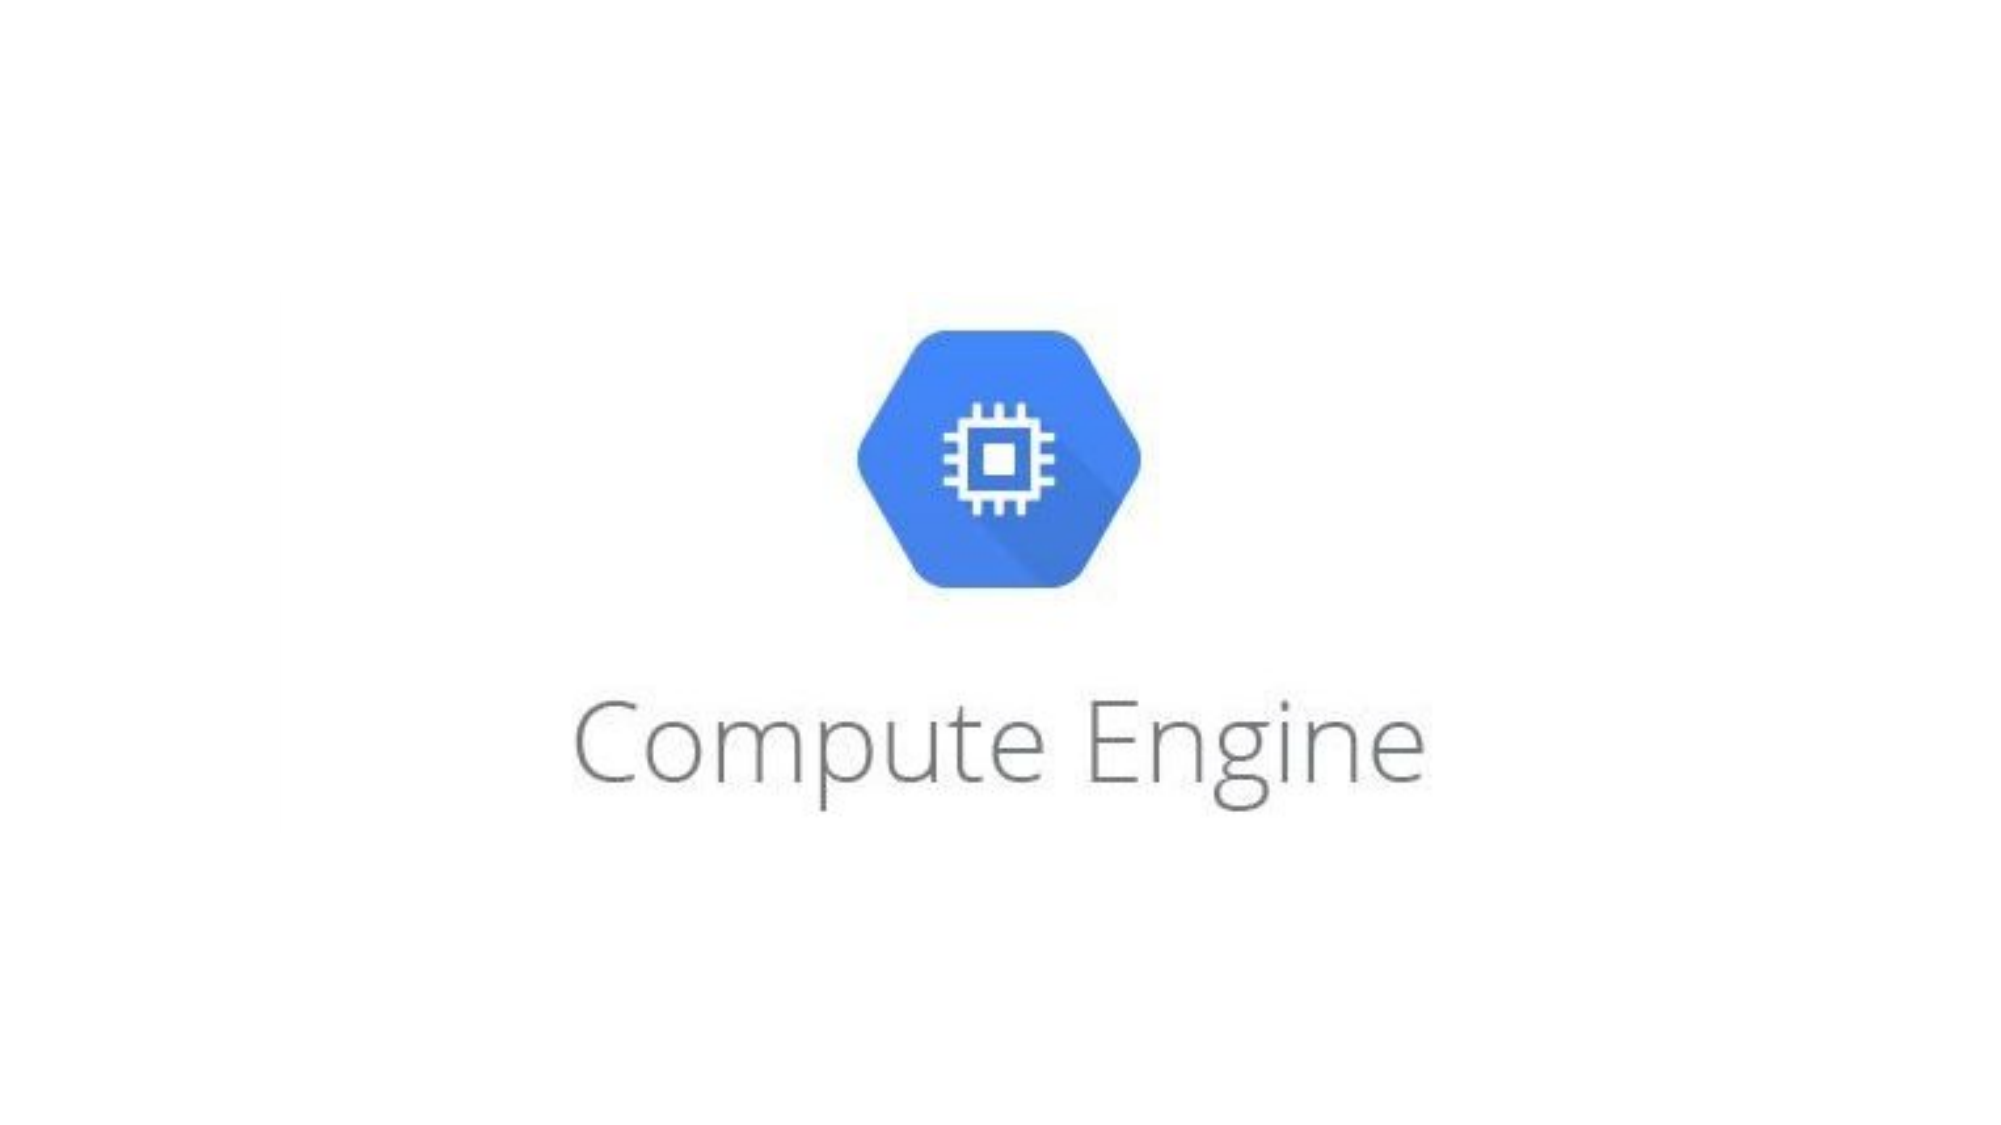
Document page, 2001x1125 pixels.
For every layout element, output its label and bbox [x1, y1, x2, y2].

picture [279, 292, 1721, 833]
